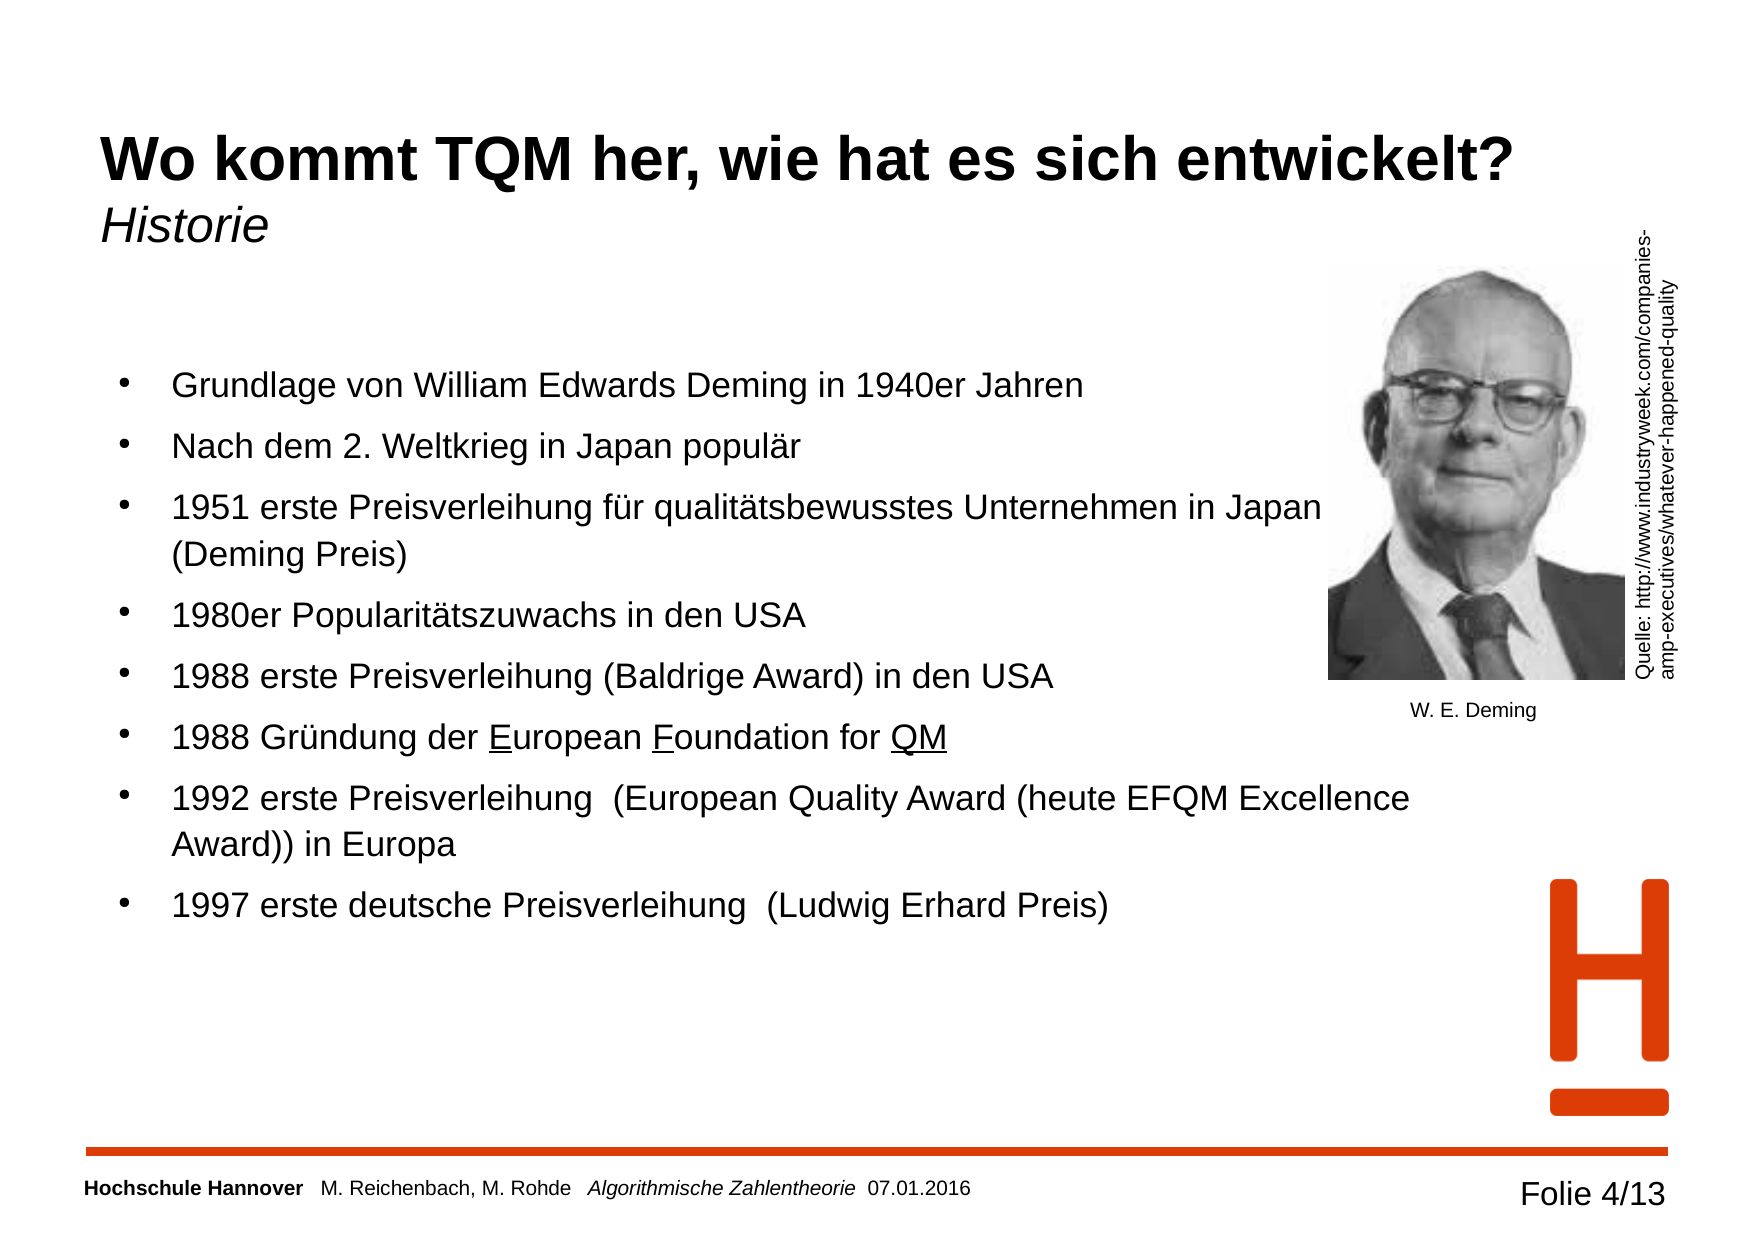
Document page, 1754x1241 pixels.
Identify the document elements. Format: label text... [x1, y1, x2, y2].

picture [1550, 879, 1669, 1116]
title Wo kommt TQM her, wie hat es sich entwickelt? Historie [85, 110, 1669, 266]
picture [1328, 265, 1624, 680]
text_box W. E. Deming [1395, 690, 1553, 729]
text_box Quelle: http://www.industryweek.com/companies-amp-executives/whatever-happened-quality [1624, 183, 1685, 696]
list Grundlage von William Edwards Deming in 1940er Jahren Nach dem 2. Weltkrieg in Japan populär 1951 erste Preisverleihung für qualitätsbewusstes Unternehmen in Japan (Deming Preis) 1980er Popularitätszuwachs in den USA 1988 erste Preisverleihung (Baldrige Award) in den USA 1988 Gründung der European Foundation for QM 1992 erste Preisverleihung (European Quality Award (heute EFQM Excellence Award)) in Europa 1997 erste deutsche Preisverleihung (Ludwig Erhard Preis) [85, 350, 1468, 1093]
